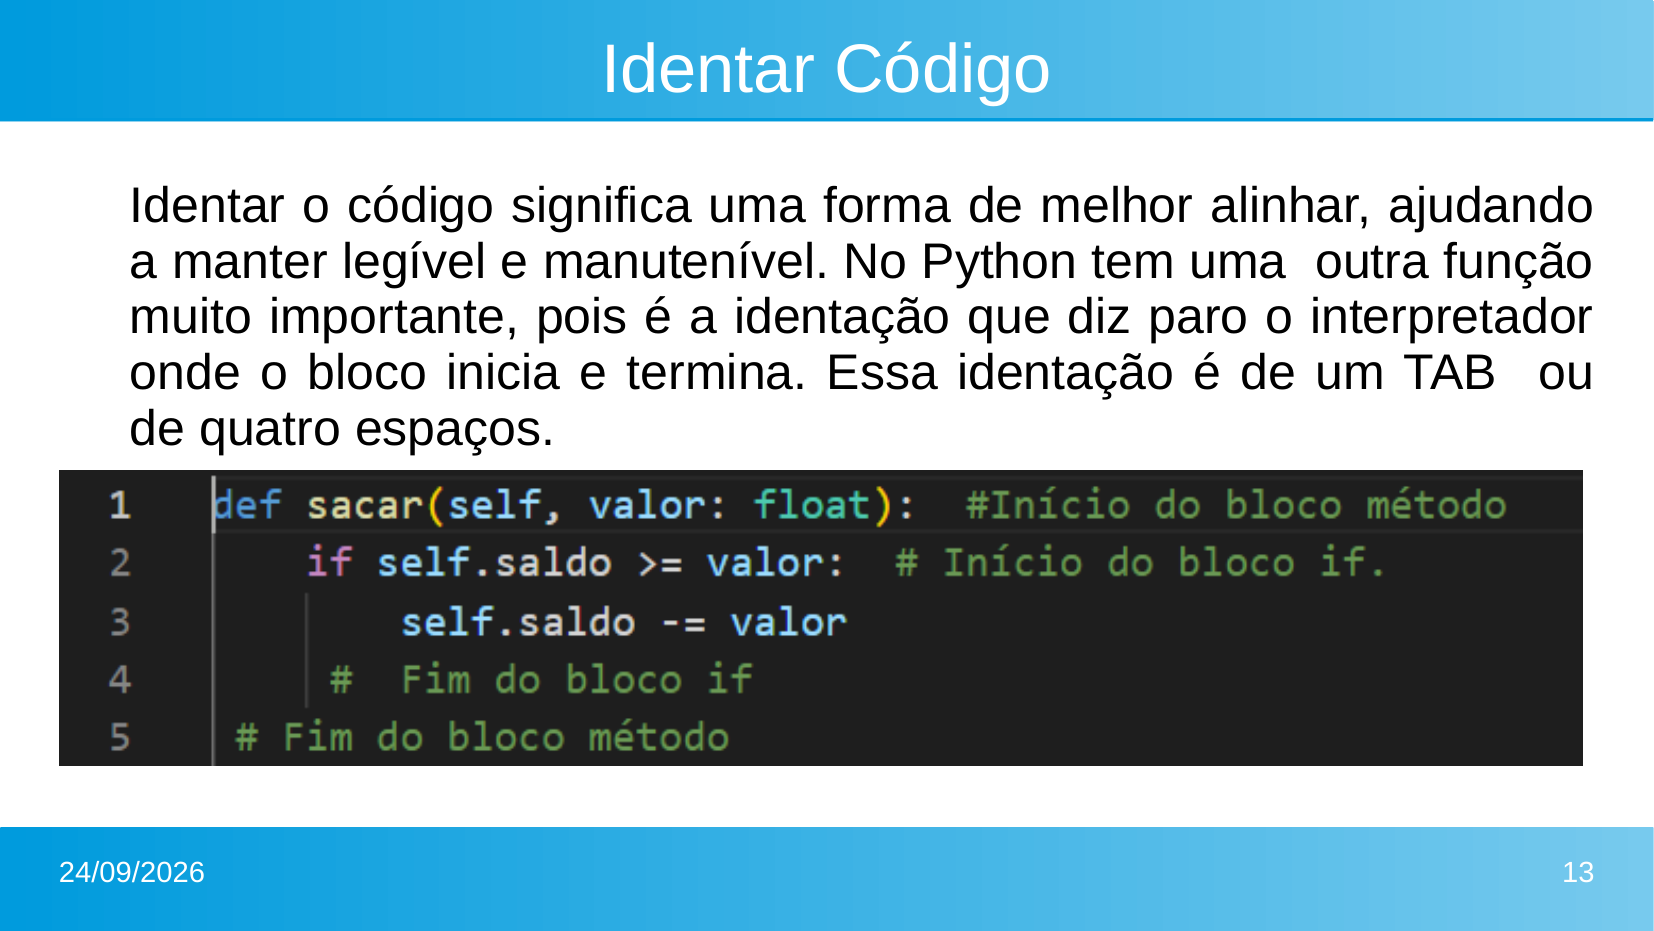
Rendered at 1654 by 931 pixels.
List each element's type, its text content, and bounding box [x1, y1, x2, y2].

list Identar o código significa uma forma de melhor alinhar, ajudando a manter legível e manutenível. No Python tem uma outra função muito importante, pois é a identação que diz paro o interpretador onde o bloco inicia e termina. Essa identação é de um TAB ou de quatro espaços. [59, 177, 1595, 768]
picture [59, 470, 1583, 766]
title Identar Código [59, 29, 1595, 108]
